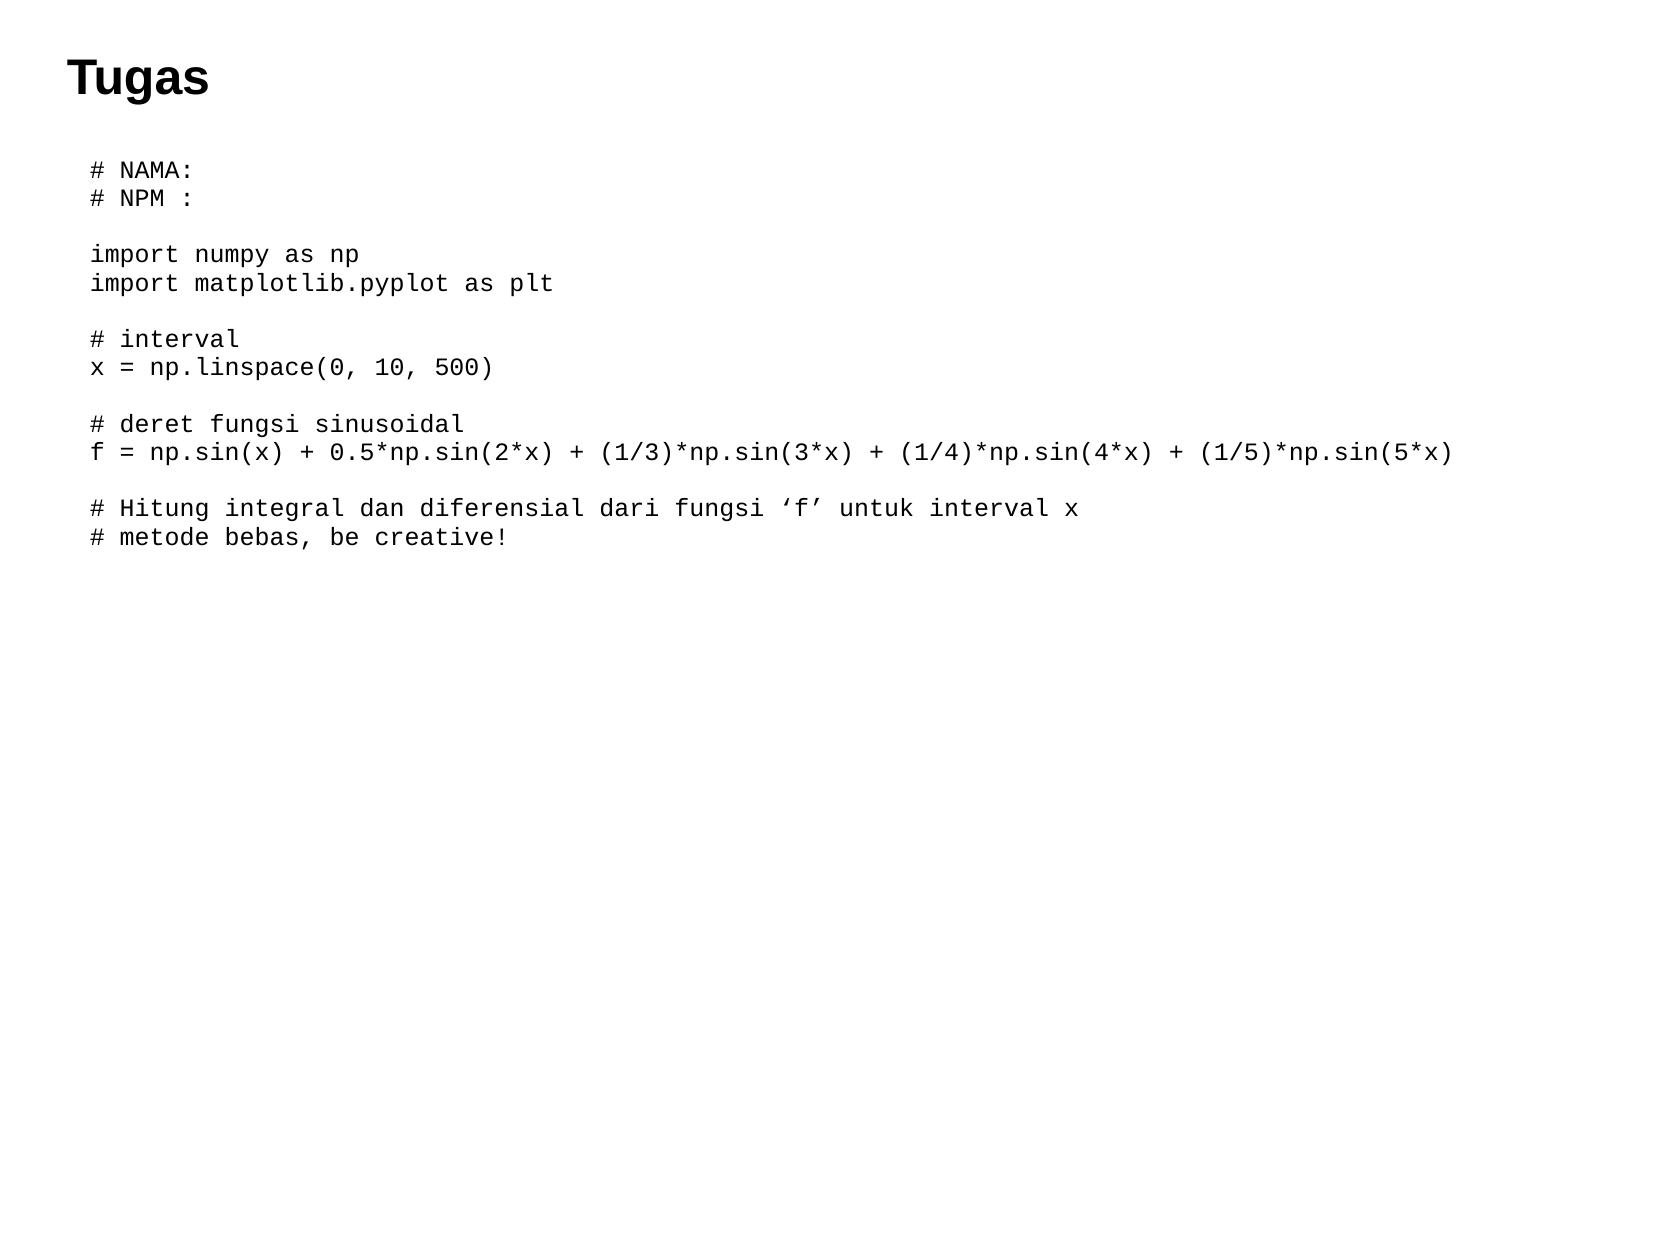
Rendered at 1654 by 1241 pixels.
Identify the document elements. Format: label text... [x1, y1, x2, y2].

text_box # NAMA: # NPM : import numpy as np import matplotlib.pyplot as plt # interval x = np.linspace(0, 10, 500) # deret fungsi sinusoidal f = np.sin(x) + 0.5*np.sin(2*x) + (1/3)*np.sin(3*x) + (1/4)*np.sin(4*x) + (1/5)*np.sin(5*x) # Hitung integral dan diferensial dari fungsi ‘f’ untuk interval x # metode bebas, be creative! [75, 150, 1470, 561]
text_box Tugas [52, 41, 226, 113]
